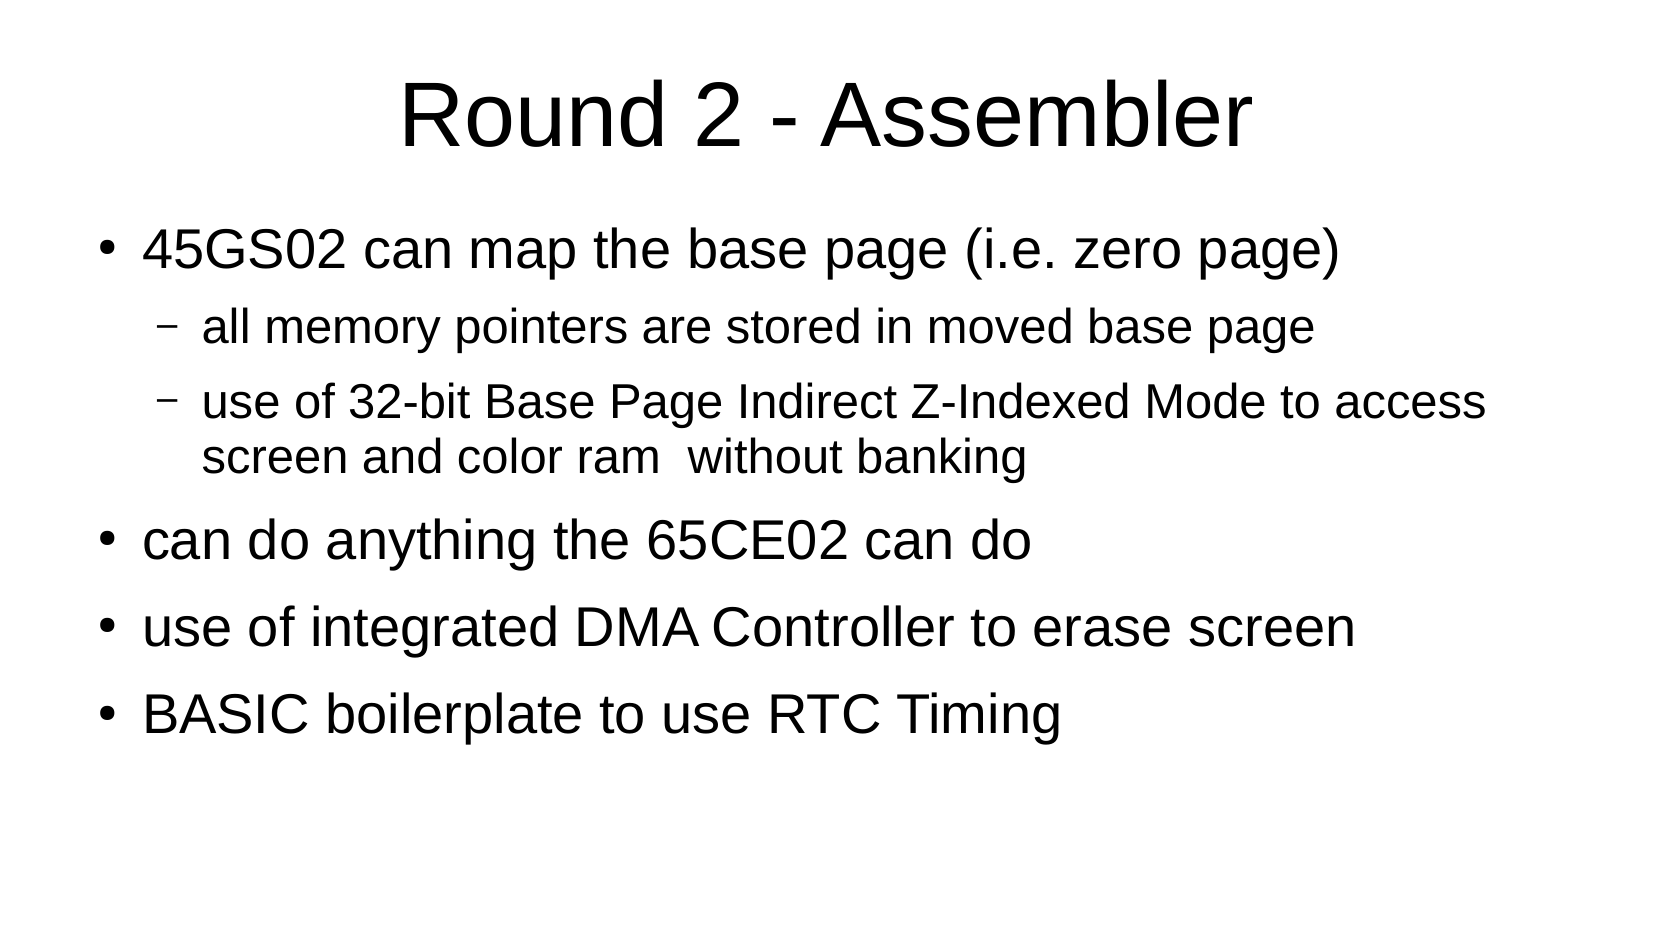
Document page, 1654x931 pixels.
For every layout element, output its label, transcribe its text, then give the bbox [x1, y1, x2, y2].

title Round 2 - Assembler [82, 37, 1571, 193]
list 45GS02 can map the base page (i.e. zero page) all memory pointers are stored in moved base page use of 32-bit Base Page Indirect Z-Indexed Mode to access screen and color ram without banking can do anything the 65CE02 can do use of integrated DMA Controller to erase screen BASIC boilerplate to use RTC Timing [82, 217, 1571, 757]
